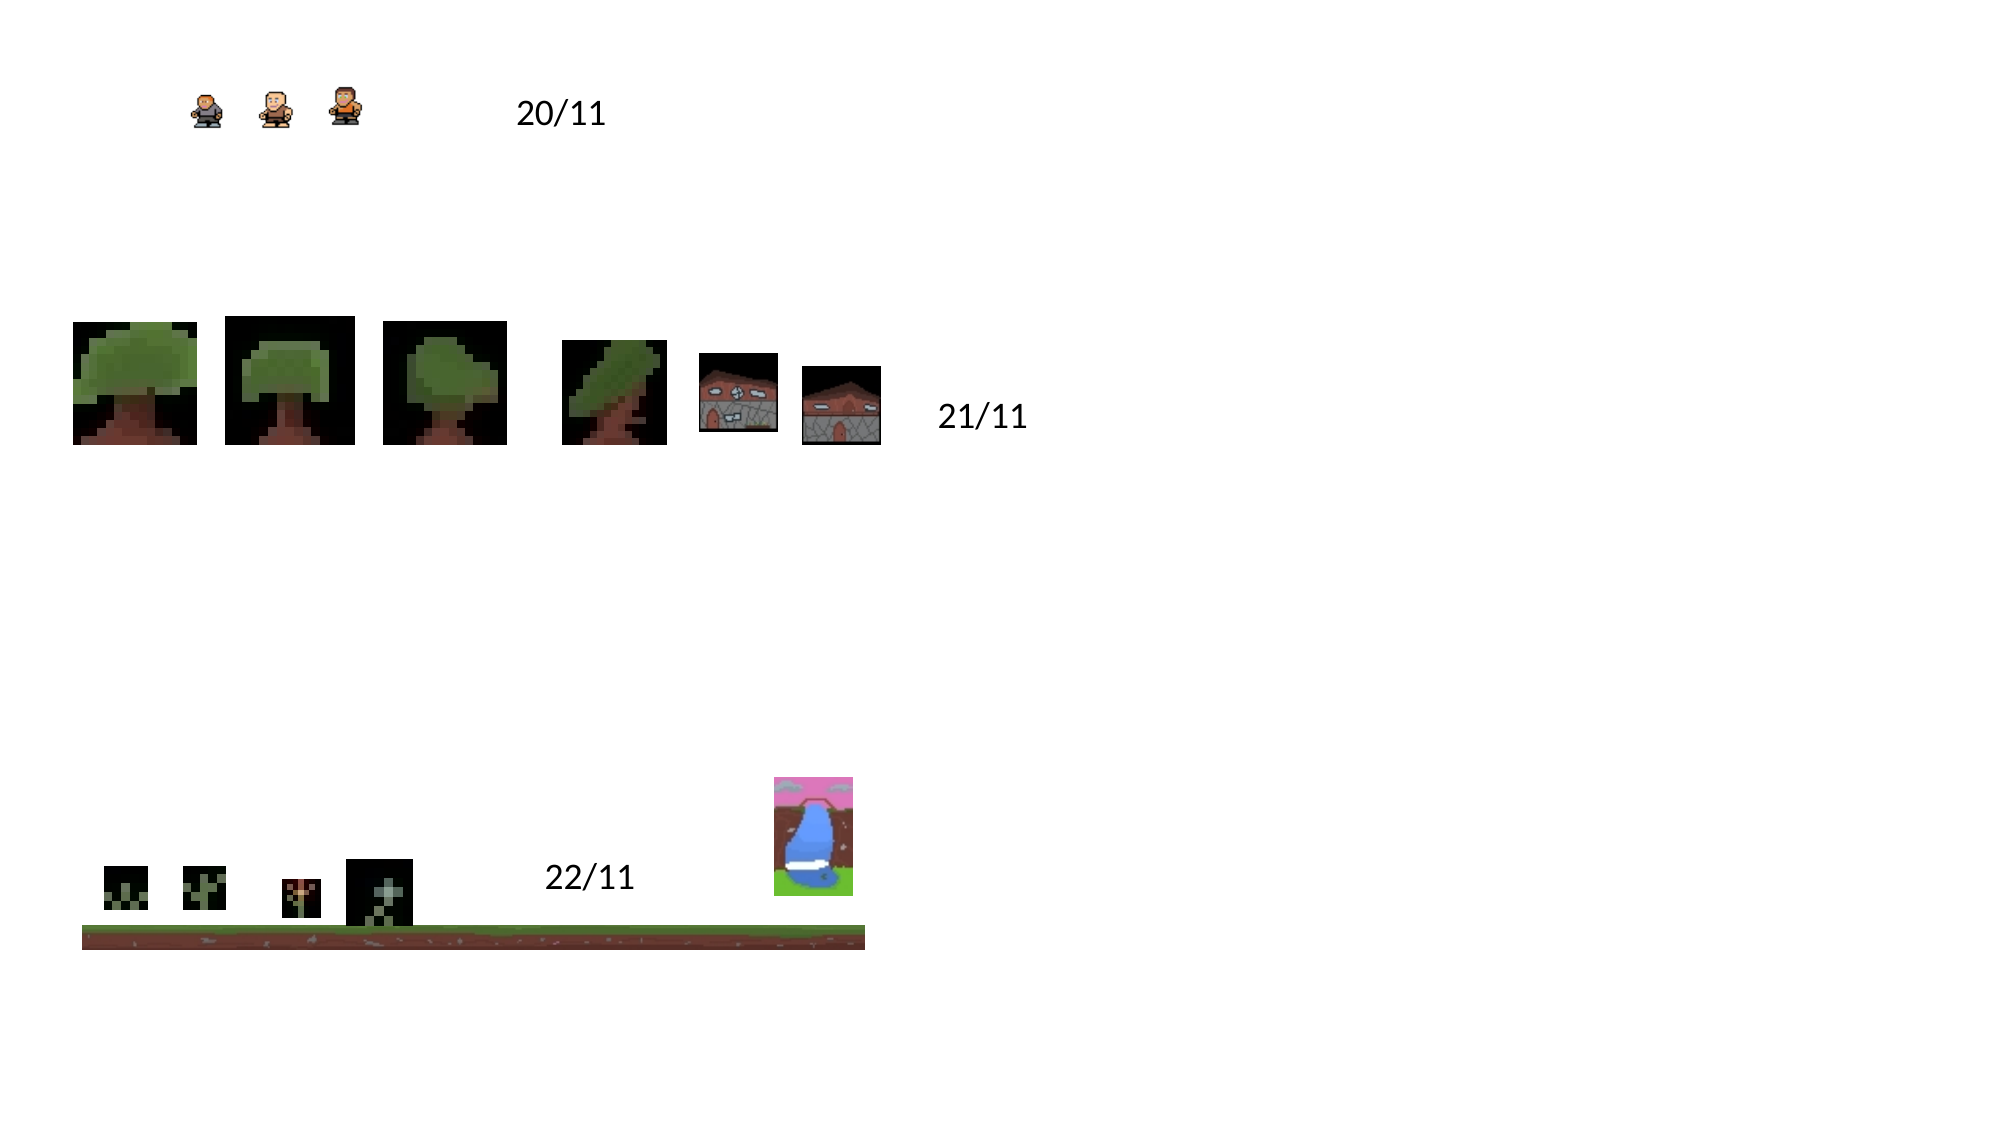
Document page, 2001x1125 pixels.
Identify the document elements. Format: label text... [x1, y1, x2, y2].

picture [183, 80, 234, 131]
text_box 21/11 [922, 383, 1092, 444]
picture [225, 316, 355, 445]
picture [383, 321, 507, 445]
picture [774, 777, 853, 896]
picture [562, 340, 667, 445]
picture [251, 80, 303, 131]
picture [802, 366, 881, 445]
picture [104, 866, 148, 910]
picture [183, 866, 226, 910]
text_box 20/11 [501, 80, 884, 141]
text_box 22/11 [529, 844, 803, 906]
picture [82, 859, 865, 950]
picture [282, 879, 321, 918]
picture [699, 353, 778, 432]
picture [321, 77, 372, 128]
picture [73, 322, 197, 445]
